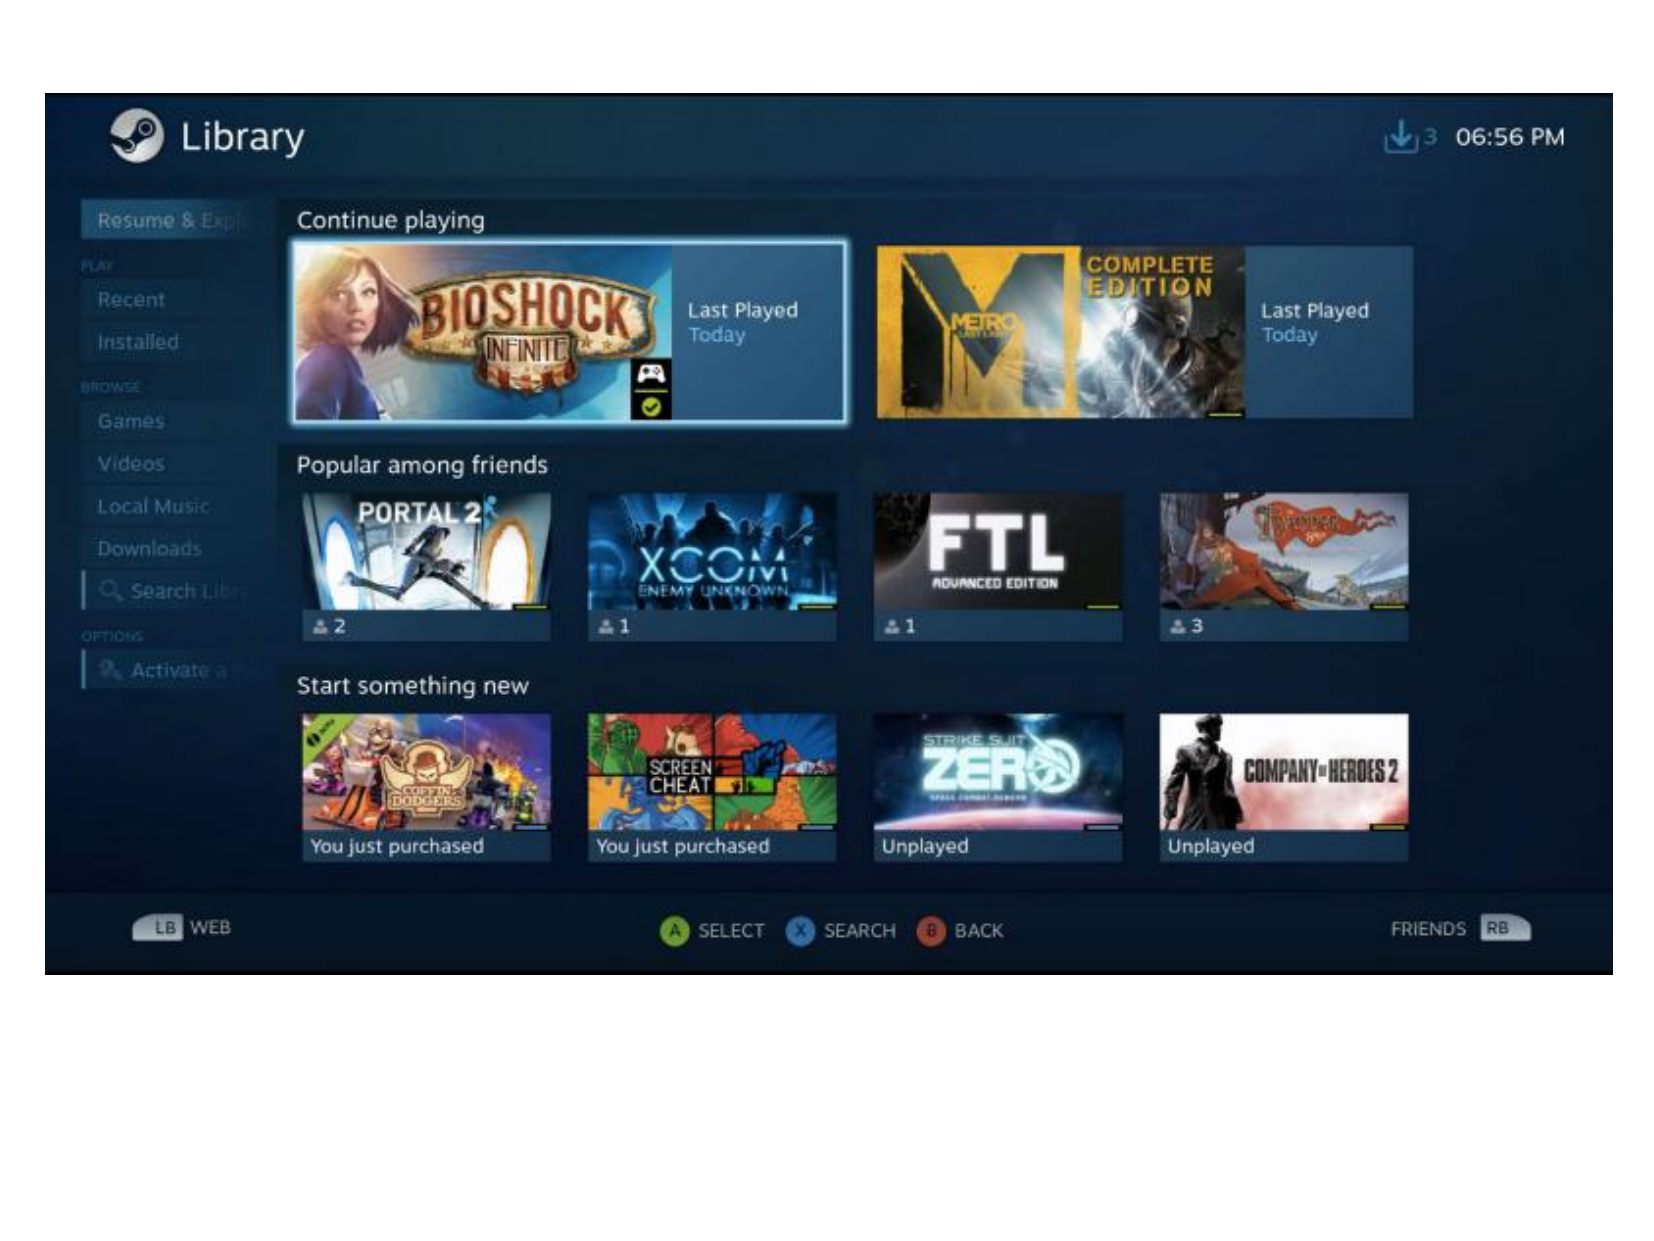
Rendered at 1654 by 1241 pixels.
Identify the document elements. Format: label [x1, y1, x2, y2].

picture [45, 93, 1613, 976]
